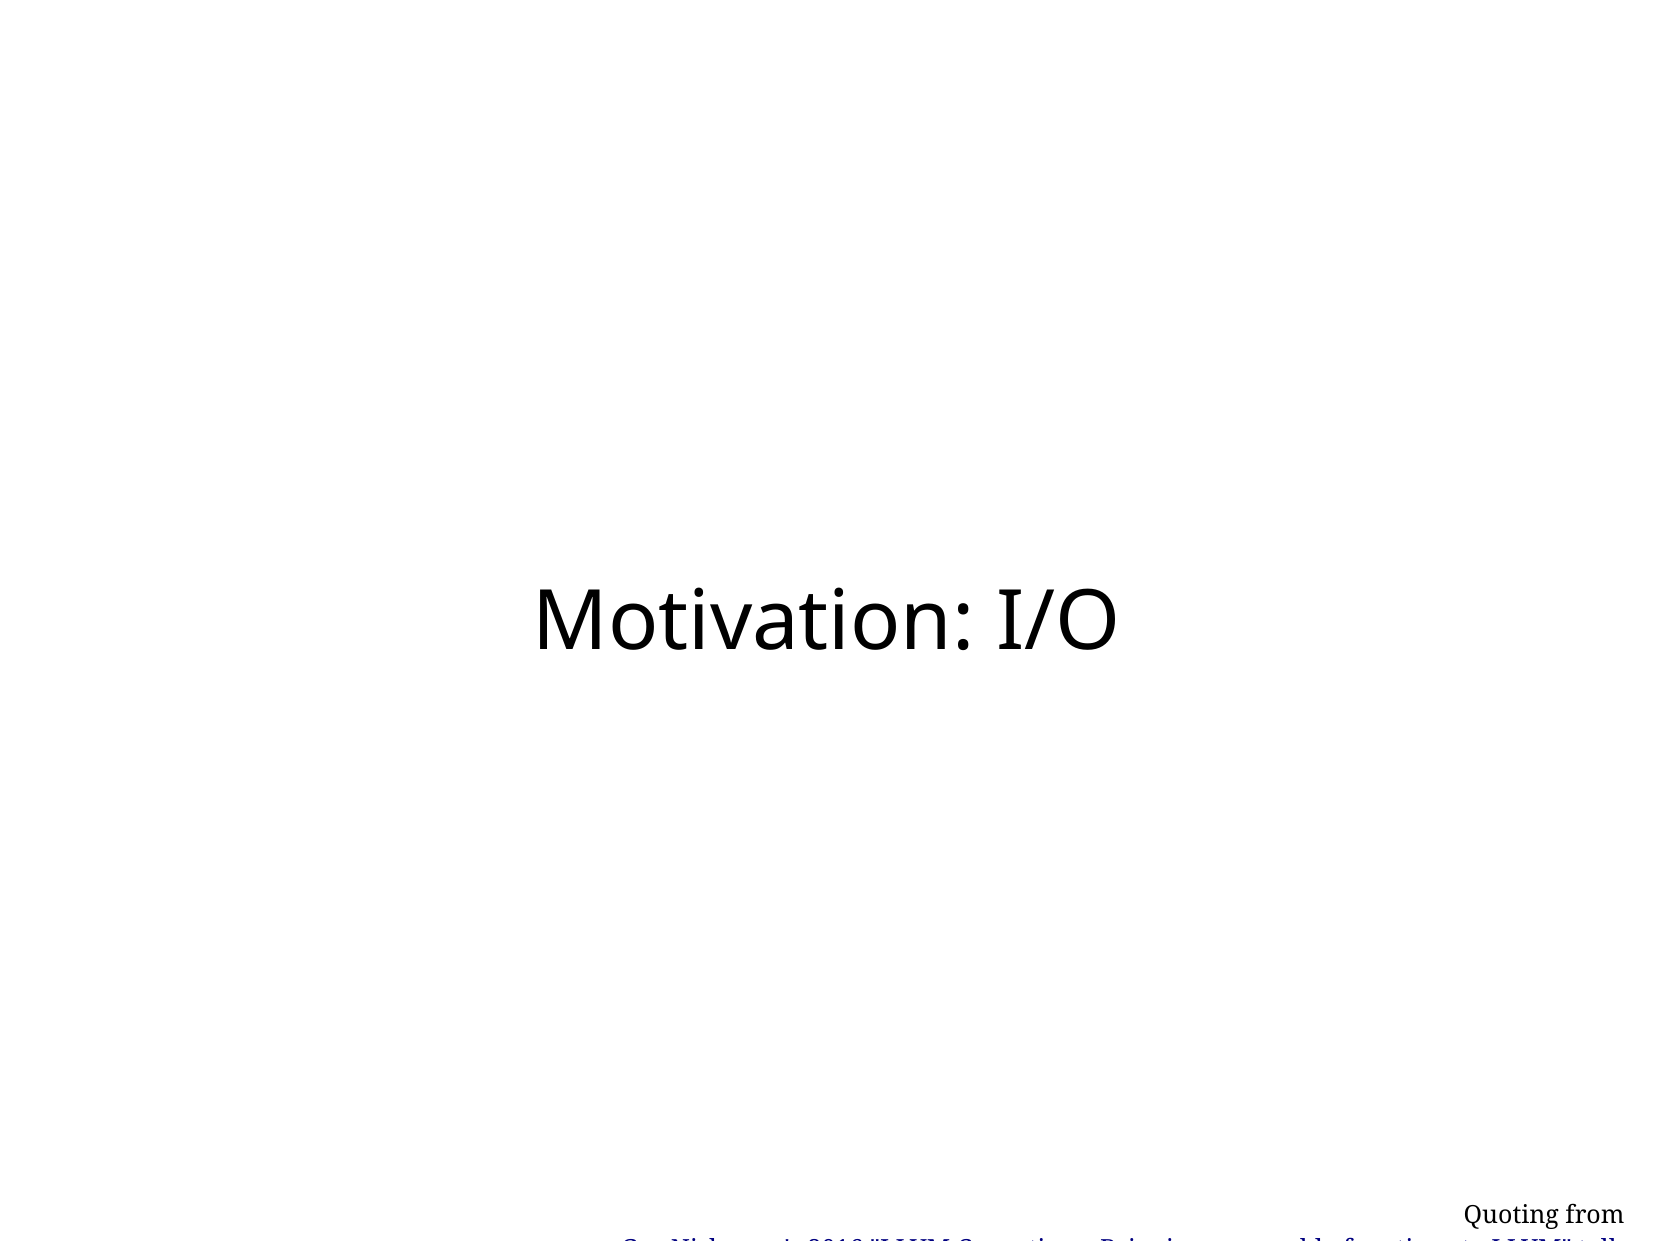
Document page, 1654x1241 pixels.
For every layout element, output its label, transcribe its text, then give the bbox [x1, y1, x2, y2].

text_box Quoting from Gor Nishanov's 2016 "LLVM Coroutines: Bringing resumable functions to LLVM" talk. [581, 1189, 1647, 1241]
subtitle Motivation: I/O [82, 49, 1571, 1186]
